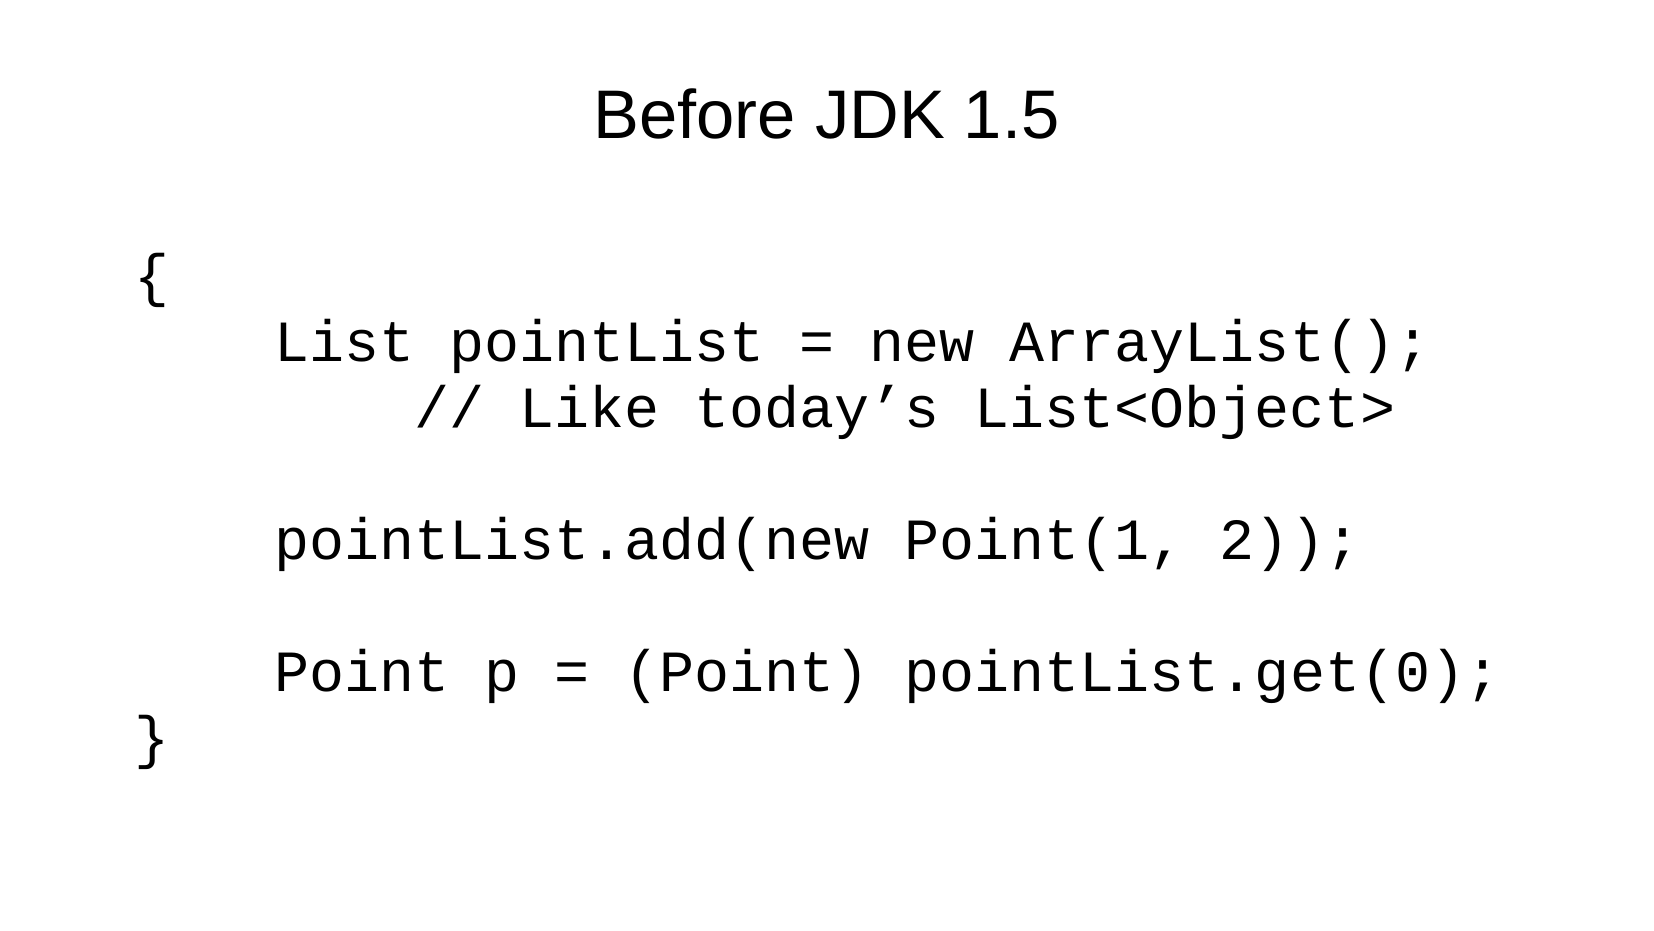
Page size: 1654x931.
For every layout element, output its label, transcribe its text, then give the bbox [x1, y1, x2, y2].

title Before JDK 1.5 [82, 37, 1571, 193]
text_box { List pointList = new ArrayList(); // Like today’s List<Object> pointList.add(new Point(1, 2)); Point p = (Point) pointList.get(0); } [105, 224, 1530, 798]
